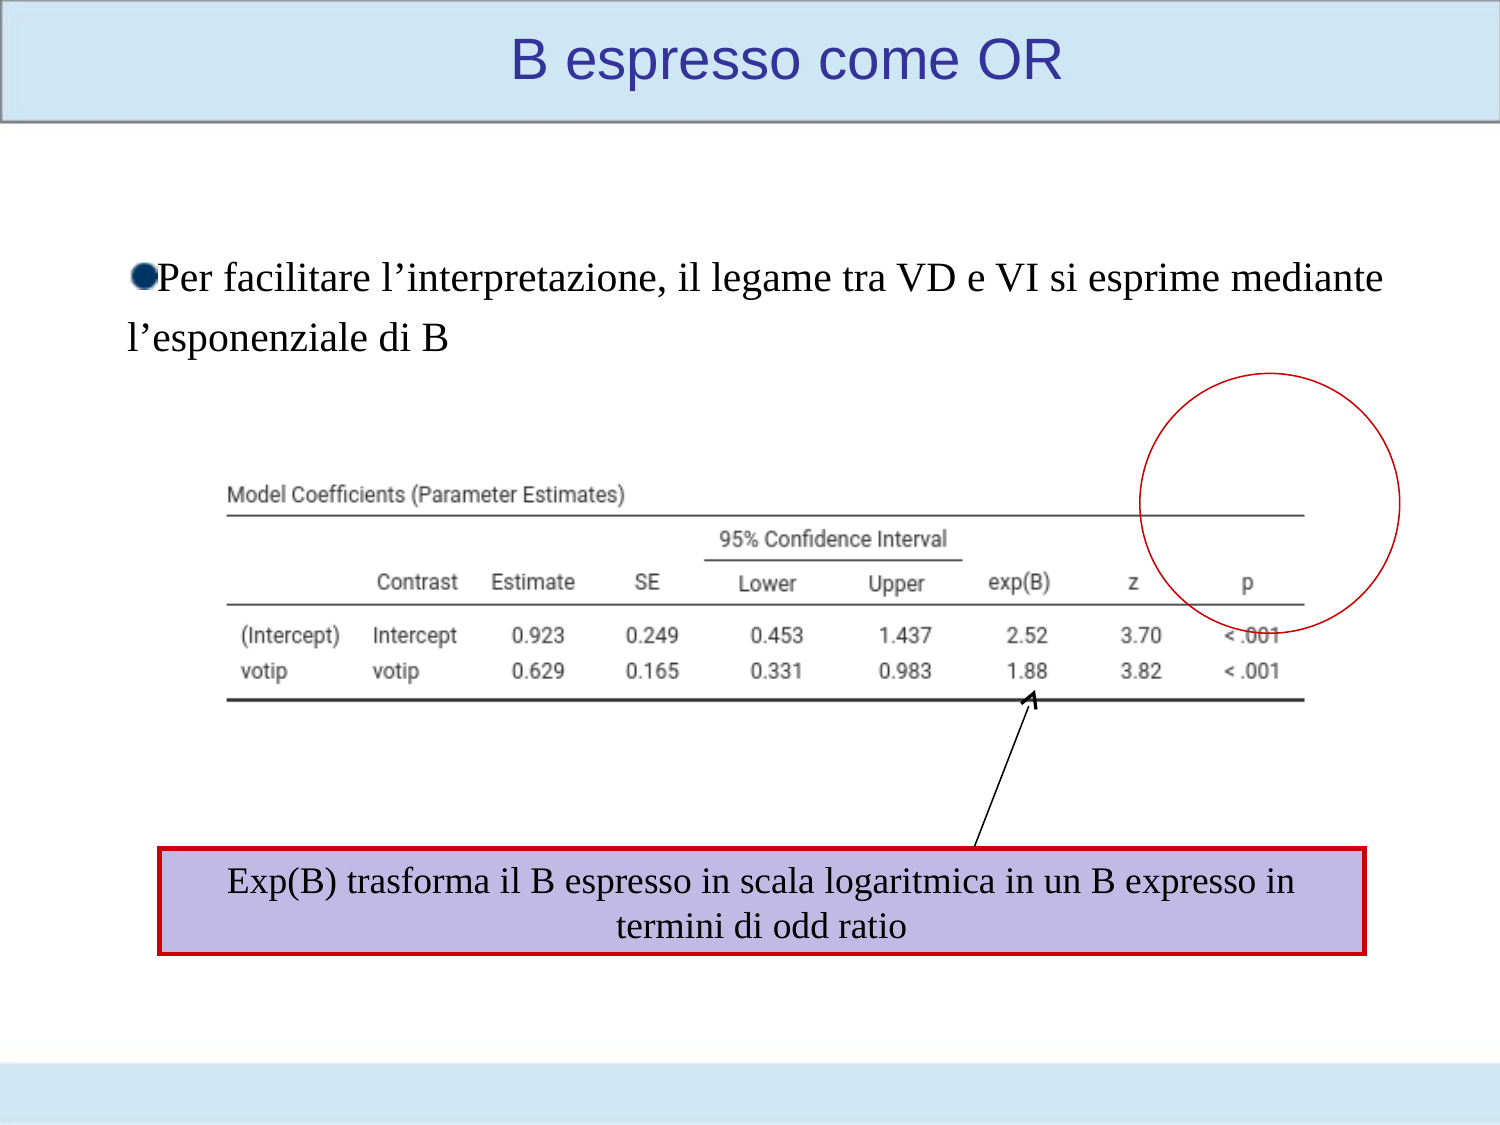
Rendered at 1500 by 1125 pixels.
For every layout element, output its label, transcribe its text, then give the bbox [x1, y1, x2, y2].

picture [0, 0, 1500, 1125]
text_box Per facilitare l’interpretazione, il legame tra VD e VI si esprime mediante l’esponenziale di B [112, 231, 1400, 368]
title B espresso come OR [113, 0, 1463, 158]
text_box Exp(B) trasforma il B espresso in scala logaritmica in un B expresso in termini di odd ratio [159, 848, 1365, 954]
